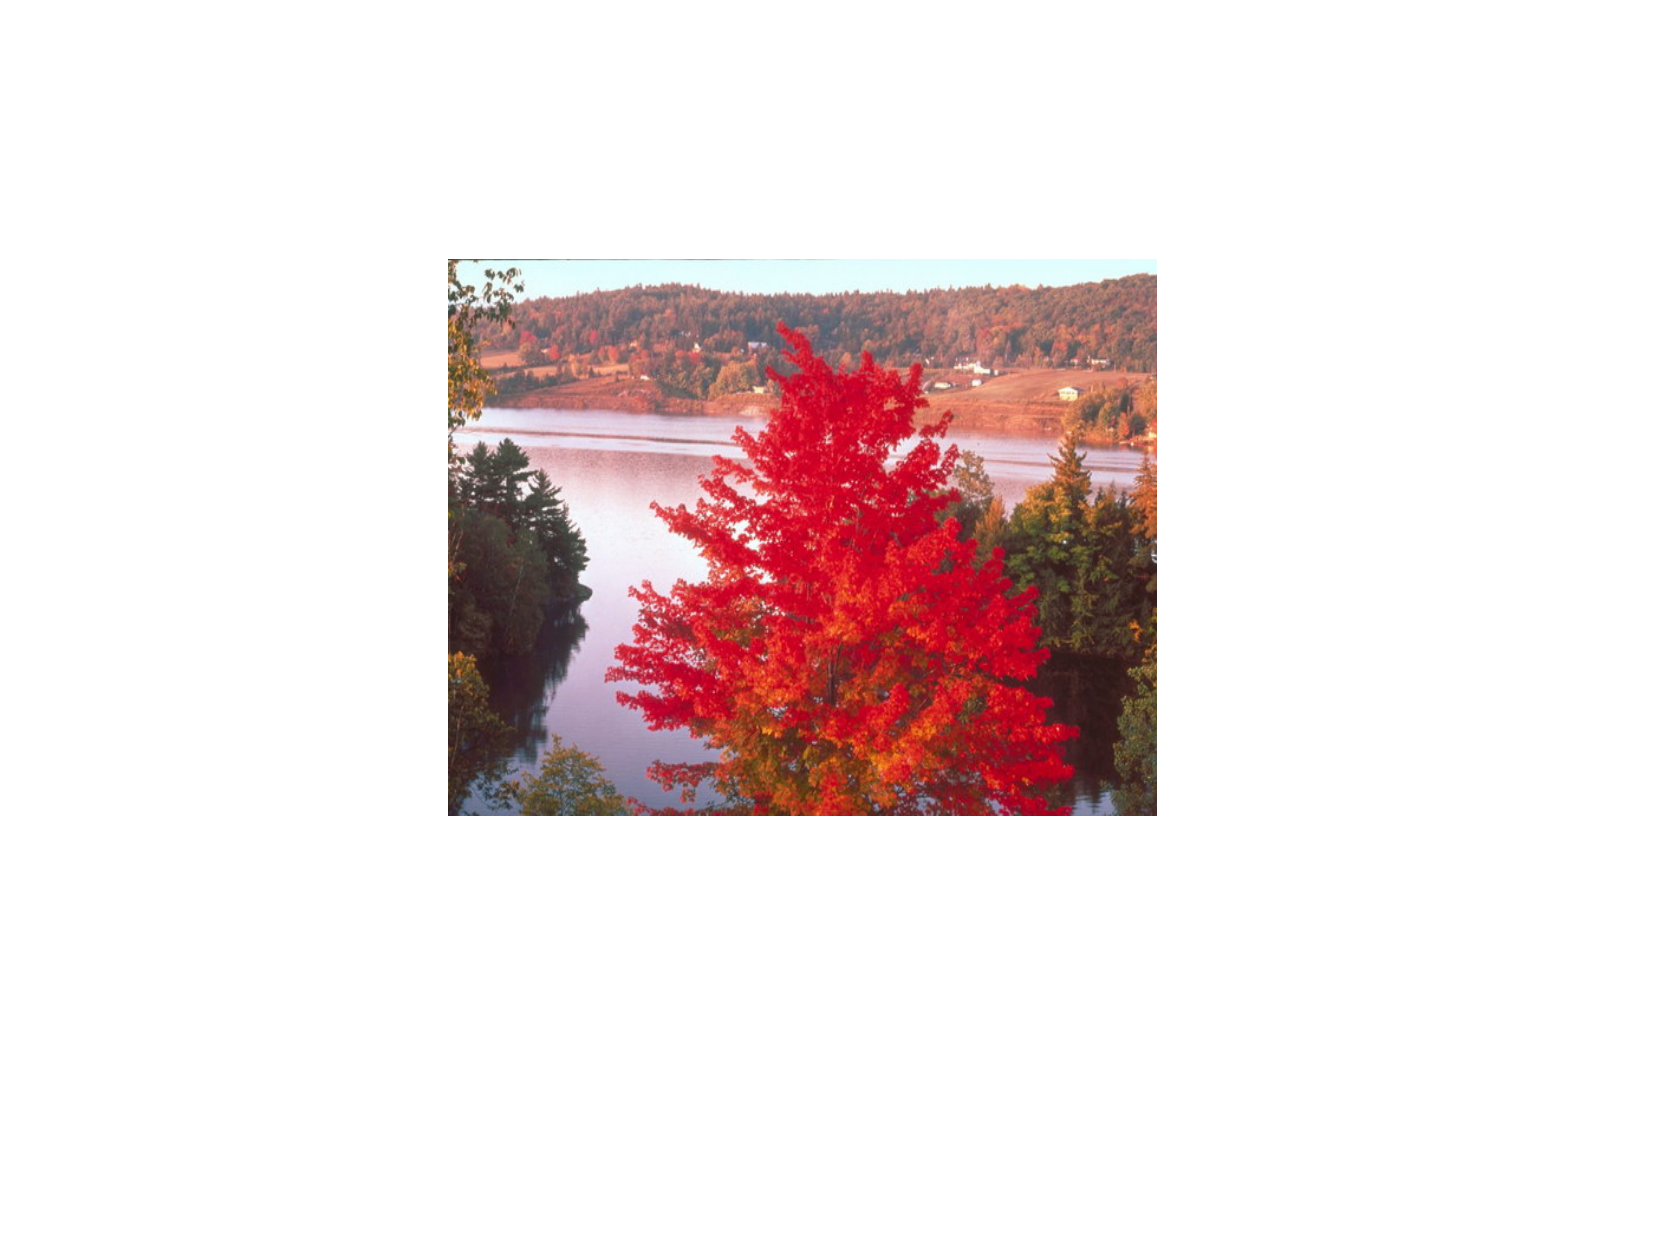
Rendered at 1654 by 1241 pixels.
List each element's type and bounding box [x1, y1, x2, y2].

picture [448, 259, 1157, 816]
